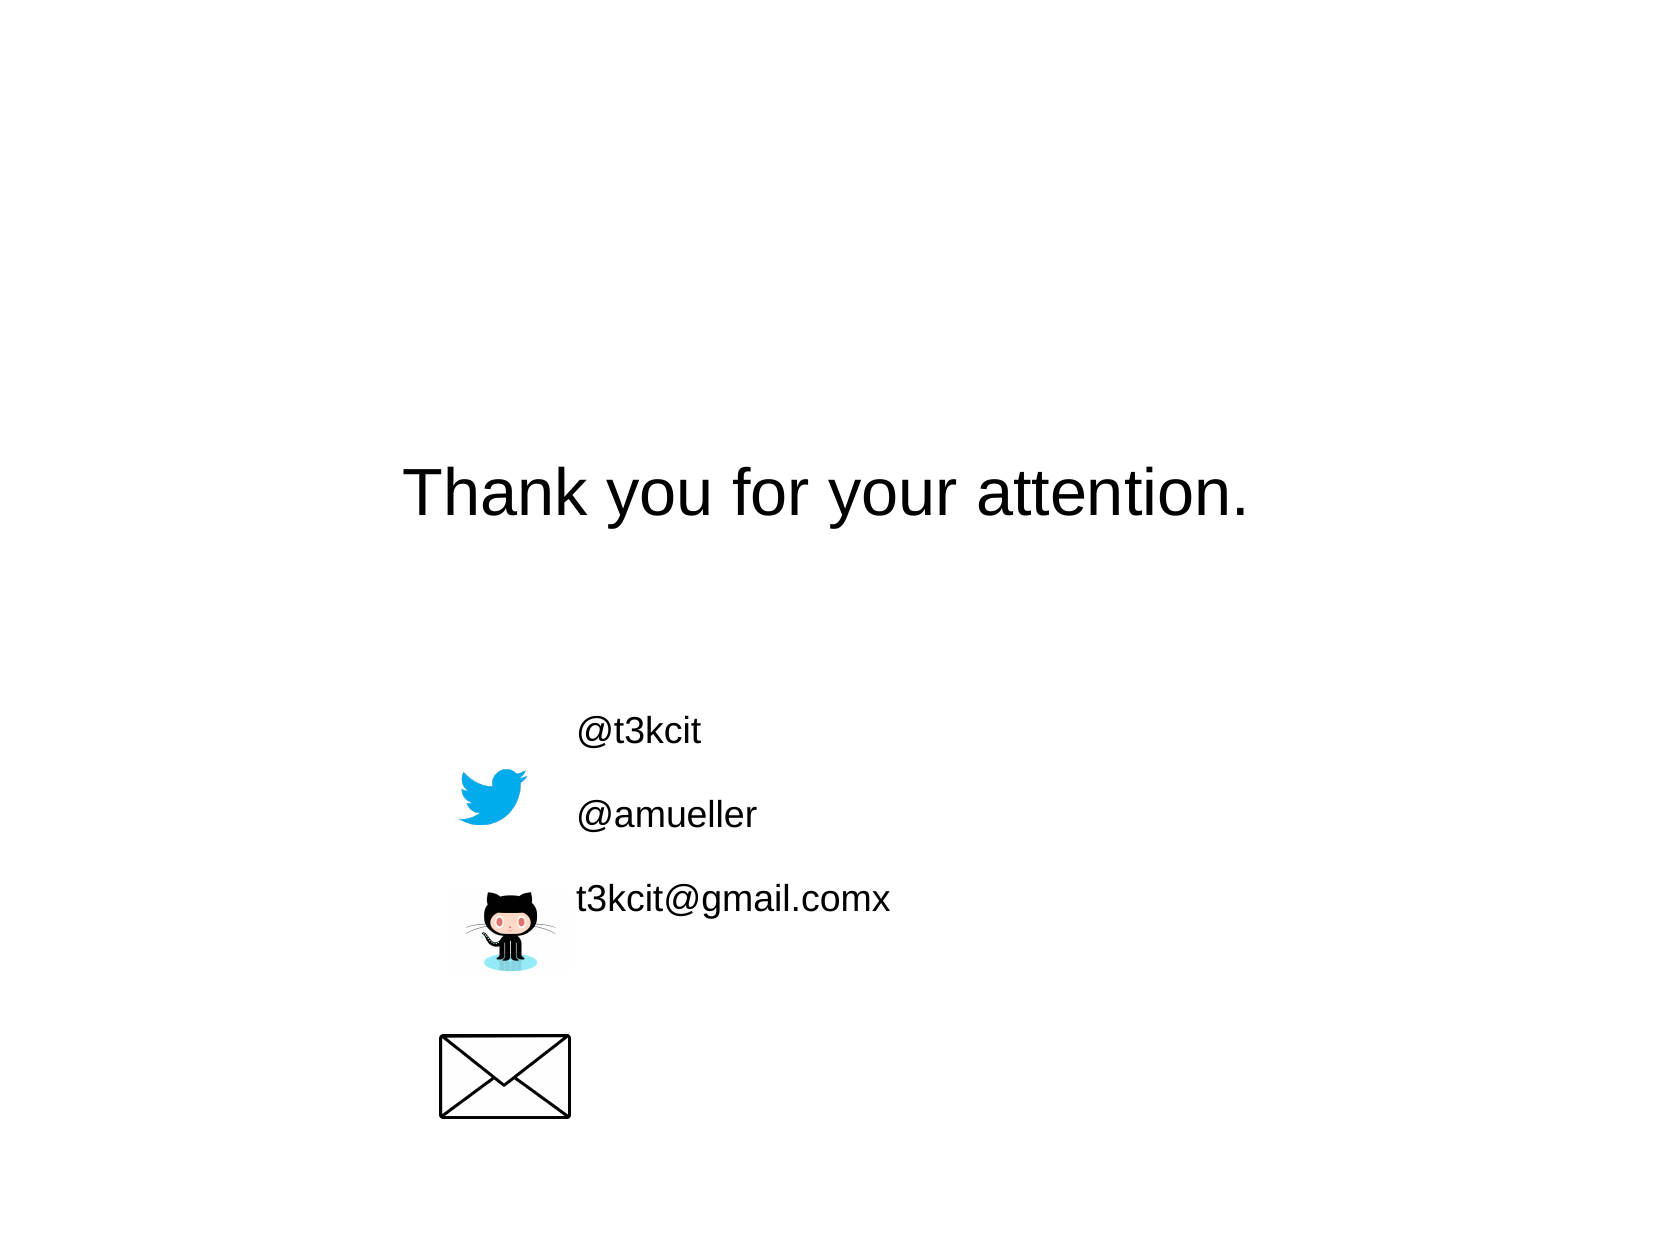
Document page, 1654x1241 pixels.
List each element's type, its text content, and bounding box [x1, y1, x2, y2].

picture [439, 1034, 571, 1119]
subtitle Thank you for your attention. [82, 49, 1571, 1010]
text_box @t3kcit @amueller t3kcit@gmail.comx [561, 660, 1261, 1021]
picture [450, 889, 570, 976]
picture [435, 739, 551, 856]
